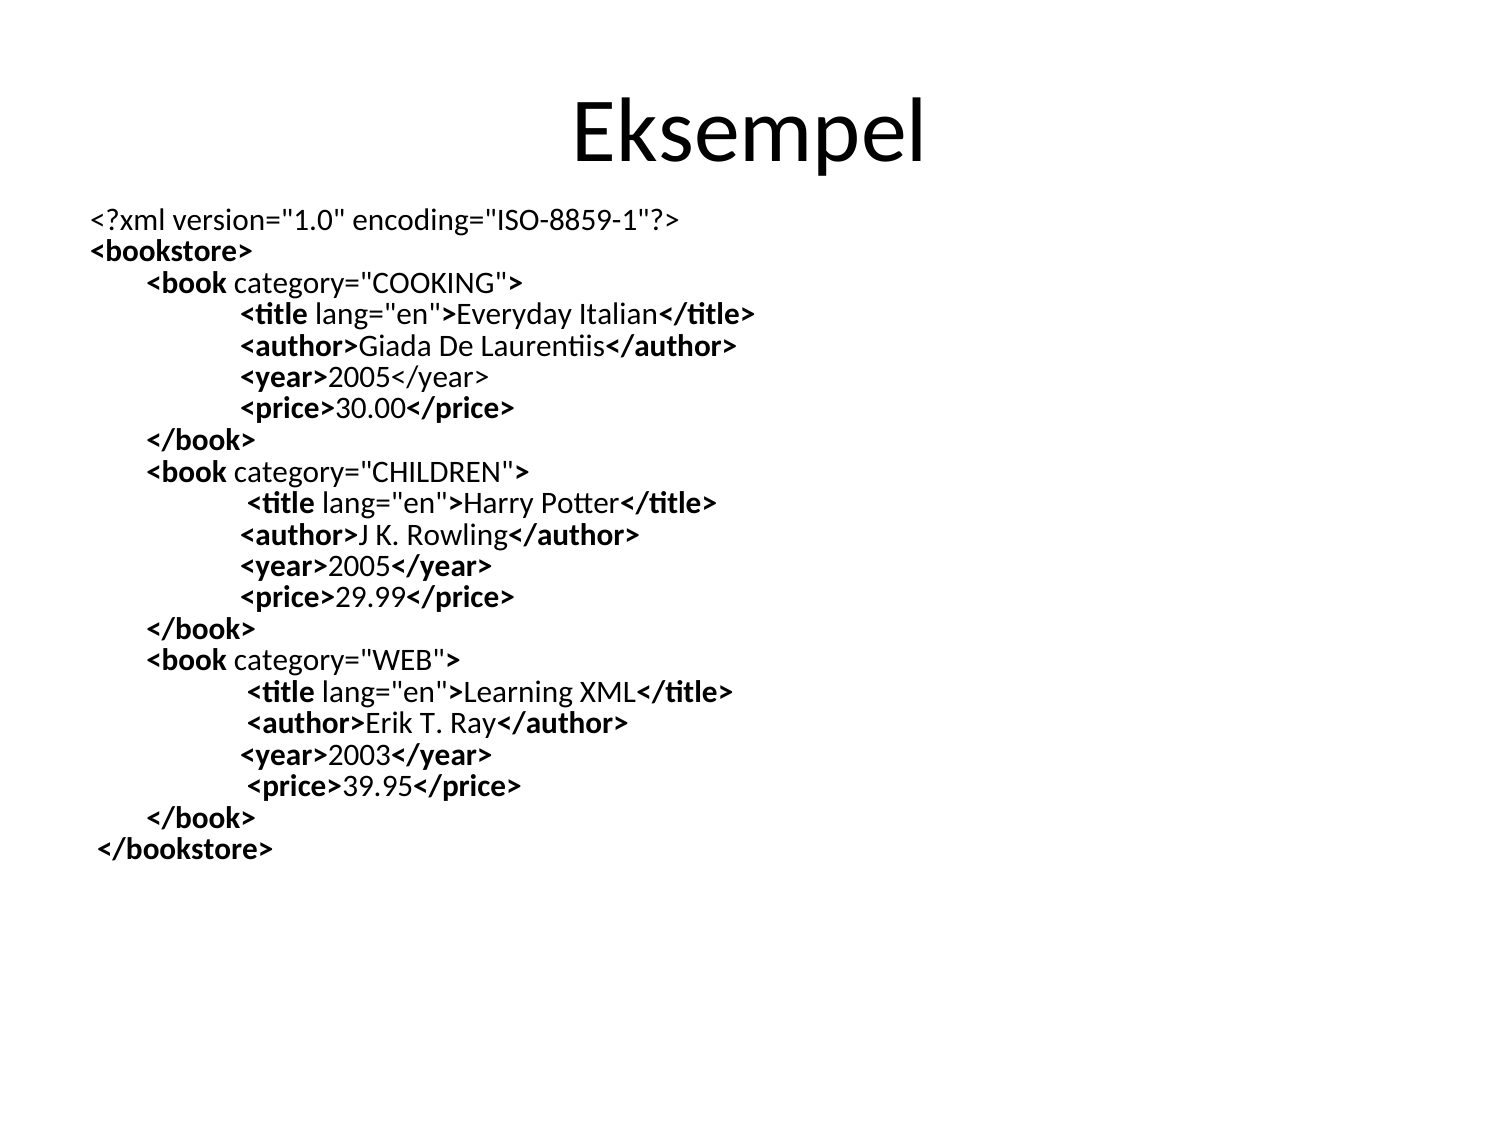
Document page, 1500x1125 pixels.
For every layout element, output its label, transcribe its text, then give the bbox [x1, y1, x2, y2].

list <?xml version="1.0" encoding="ISO-8859-1"?> <bookstore> <book category="COOKING"> <title lang="en">Everyday Italian</title> <author>Giada De Laurentiis</author> <year>2005</year> <price>30.00</price> </book> <book category="CHILDREN"> <title lang="en">Harry Potter</title> <author>J K. Rowling</author> <year>2005</year> <price>29.99</price> </book> <book category="WEB"> <title lang="en">Learning XML</title> <author>Erik T. Ray</author> <year>2003</year> <price>39.95</price> </book> </bookstore> [75, 199, 1426, 1102]
title Eksempel [75, 45, 1426, 199]
